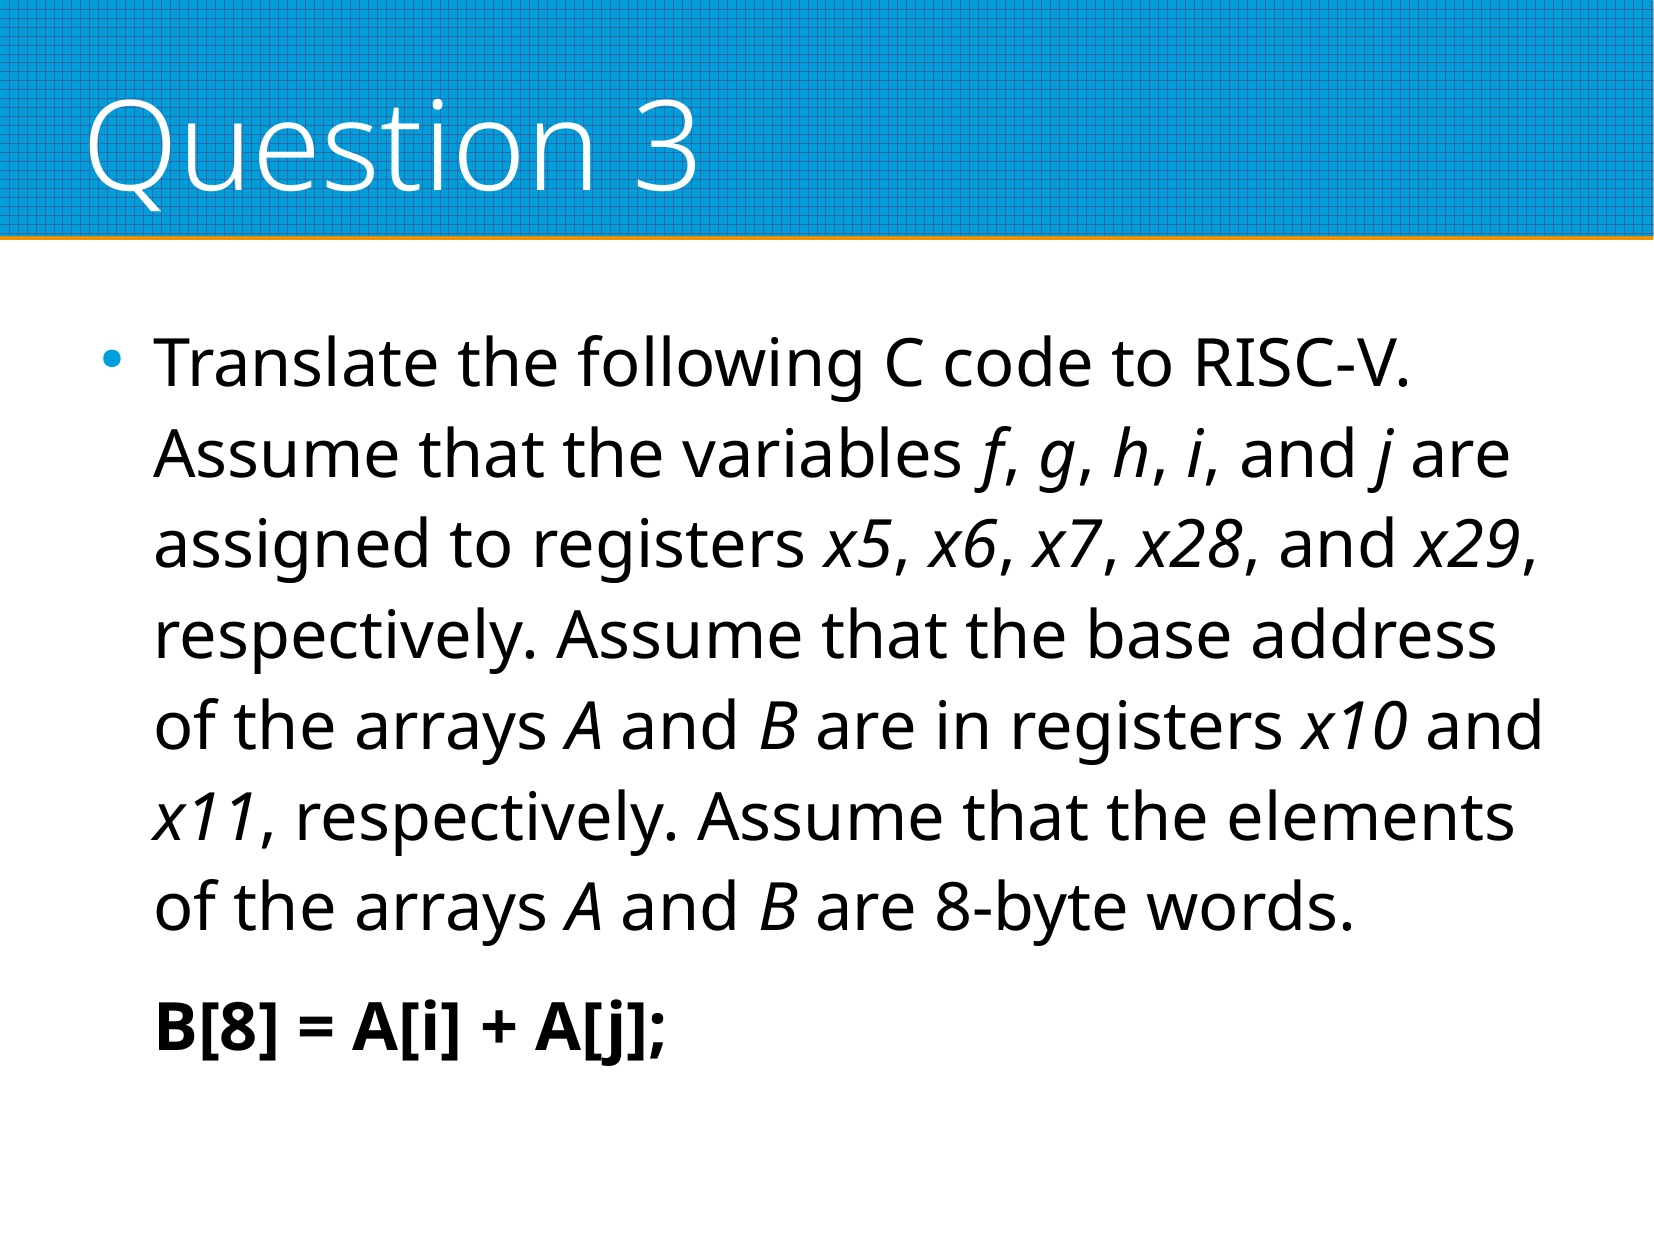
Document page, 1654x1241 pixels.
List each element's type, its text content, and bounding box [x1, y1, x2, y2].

list Translate the following C code to RISC-V. Assume that the variables f, g, h, i, and j are assigned to registers x5, x6, x7, x28, and x29, respectively. Assume that the base address of the arrays A and B are in registers x10 and x11, respectively. Assume that the elements of the arrays A and B are 8-byte words. B[8] = A[i] + A[j]; [82, 314, 1563, 1081]
title Question 3 [82, 19, 1571, 227]
